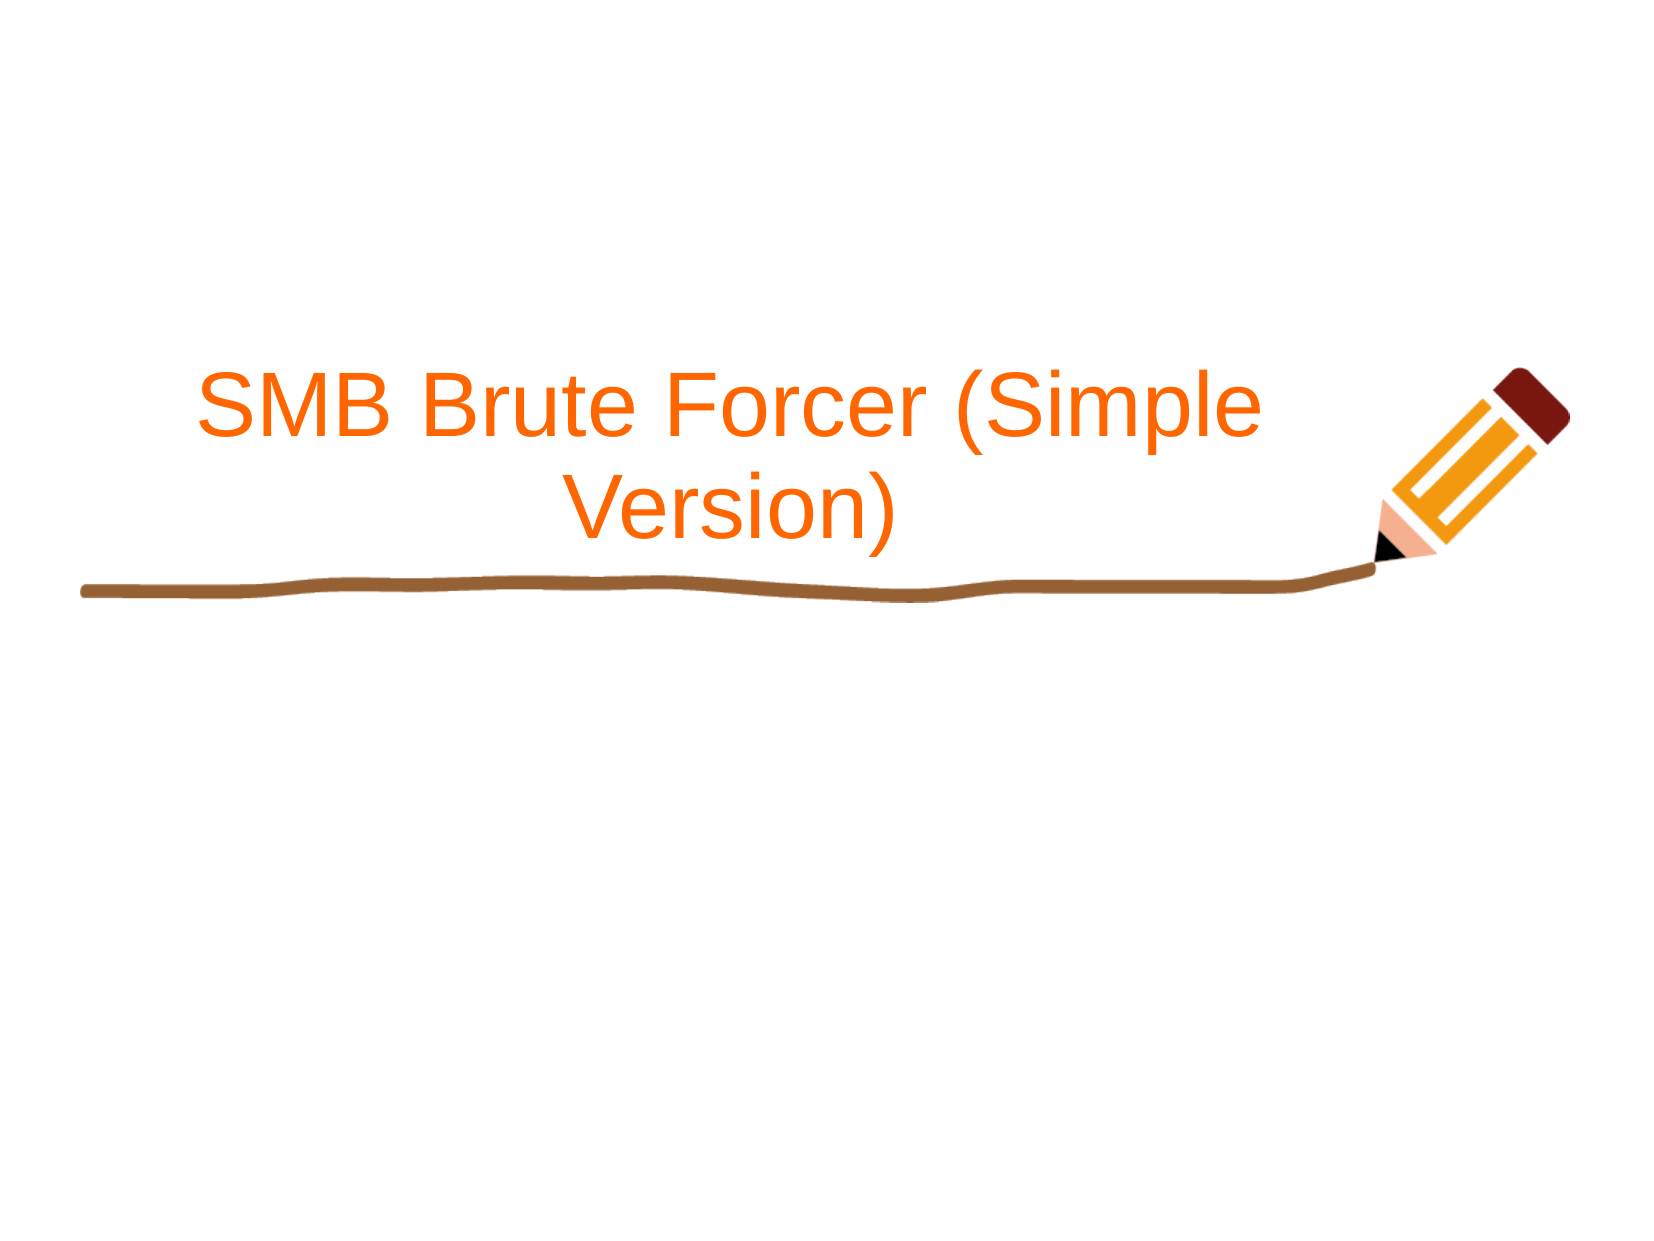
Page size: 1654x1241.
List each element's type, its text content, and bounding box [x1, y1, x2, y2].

title SMB Brute Forcer (Simple Version) [82, 352, 1379, 560]
picture [80, 367, 1570, 603]
